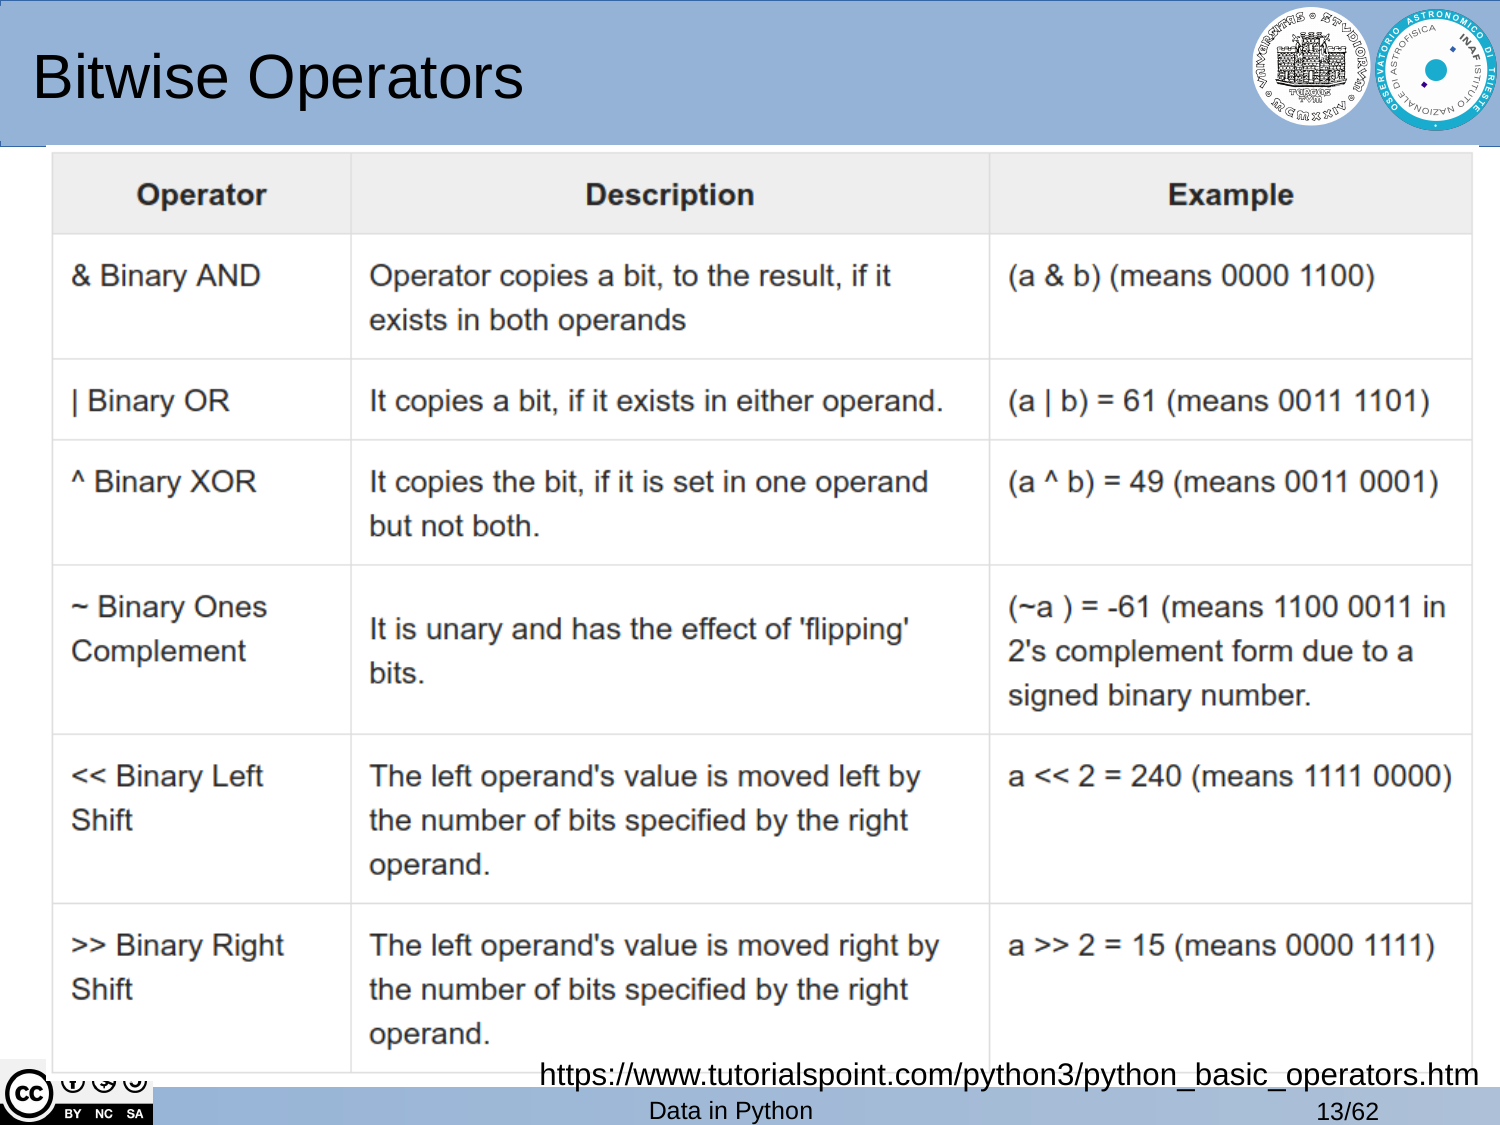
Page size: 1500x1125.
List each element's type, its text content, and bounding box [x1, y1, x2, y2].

picture [0, 0, 1500, 1125]
list https://www.tutorialspoint.com/python3/python_basic_operators.htm [524, 1039, 1500, 1098]
text_box Bitwise Operators [0, 5, 1253, 141]
